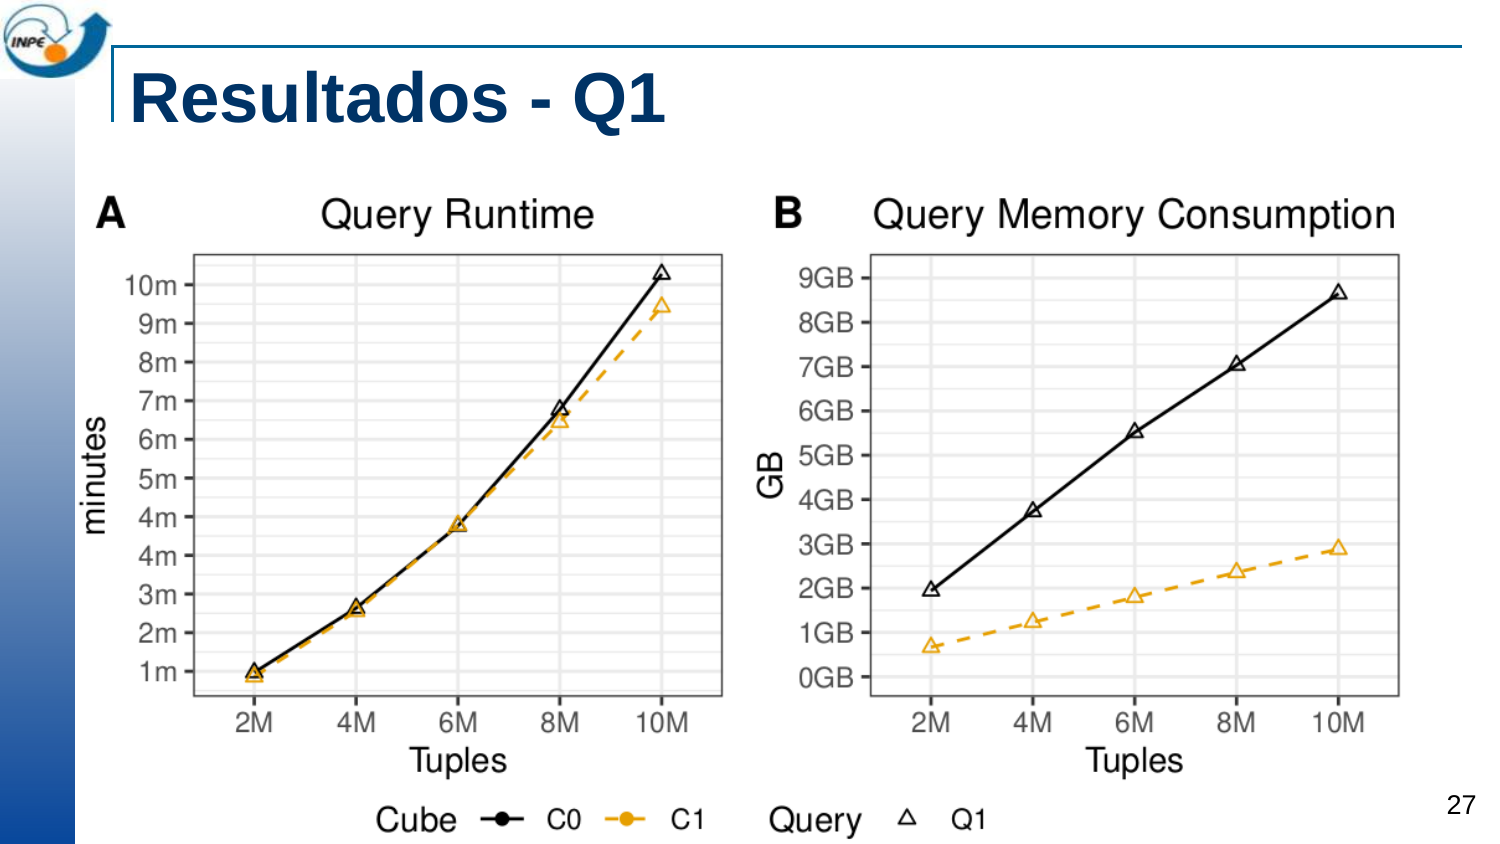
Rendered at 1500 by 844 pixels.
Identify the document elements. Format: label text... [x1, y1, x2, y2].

title Resultados - Q1 [112, 46, 1450, 141]
picture [0, 0, 113, 79]
picture [75, 171, 1425, 844]
slide_number <number> [1425, 779, 1494, 844]
